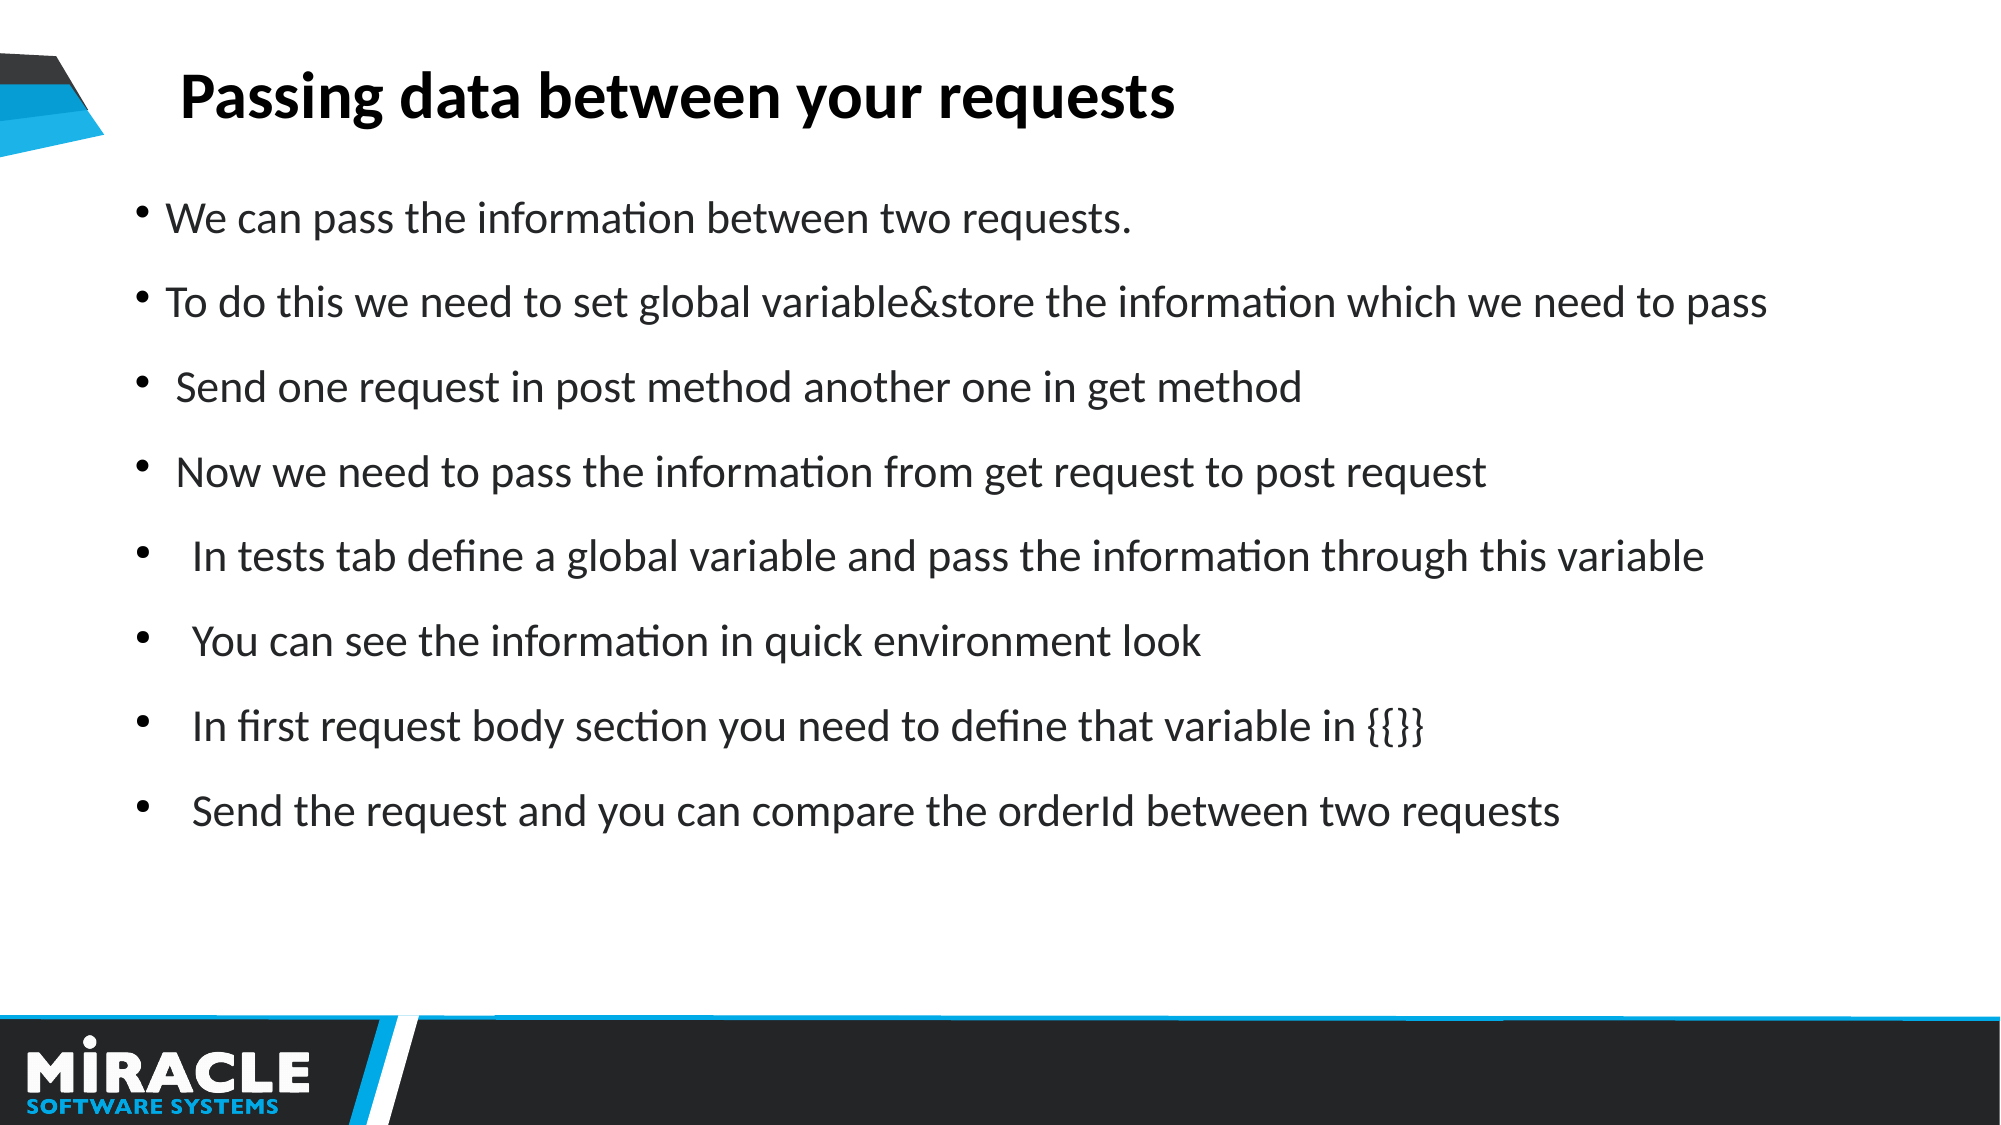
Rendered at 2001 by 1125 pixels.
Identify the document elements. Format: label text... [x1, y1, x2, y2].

text_box Passing data between your requests [165, 51, 1276, 220]
text_box We can pass the information between two requests. To do this we need to set global variable&store the information which we need to pass Send one request in post method another one in get method Now we need to pass the information from get request to post request In tests tab define a global variable and pass the information through this variable You can see the information in quick environment look In first request body section you need to define that variable in {{}} Send the request and you can compare the orderId between two requests [120, 179, 1981, 886]
